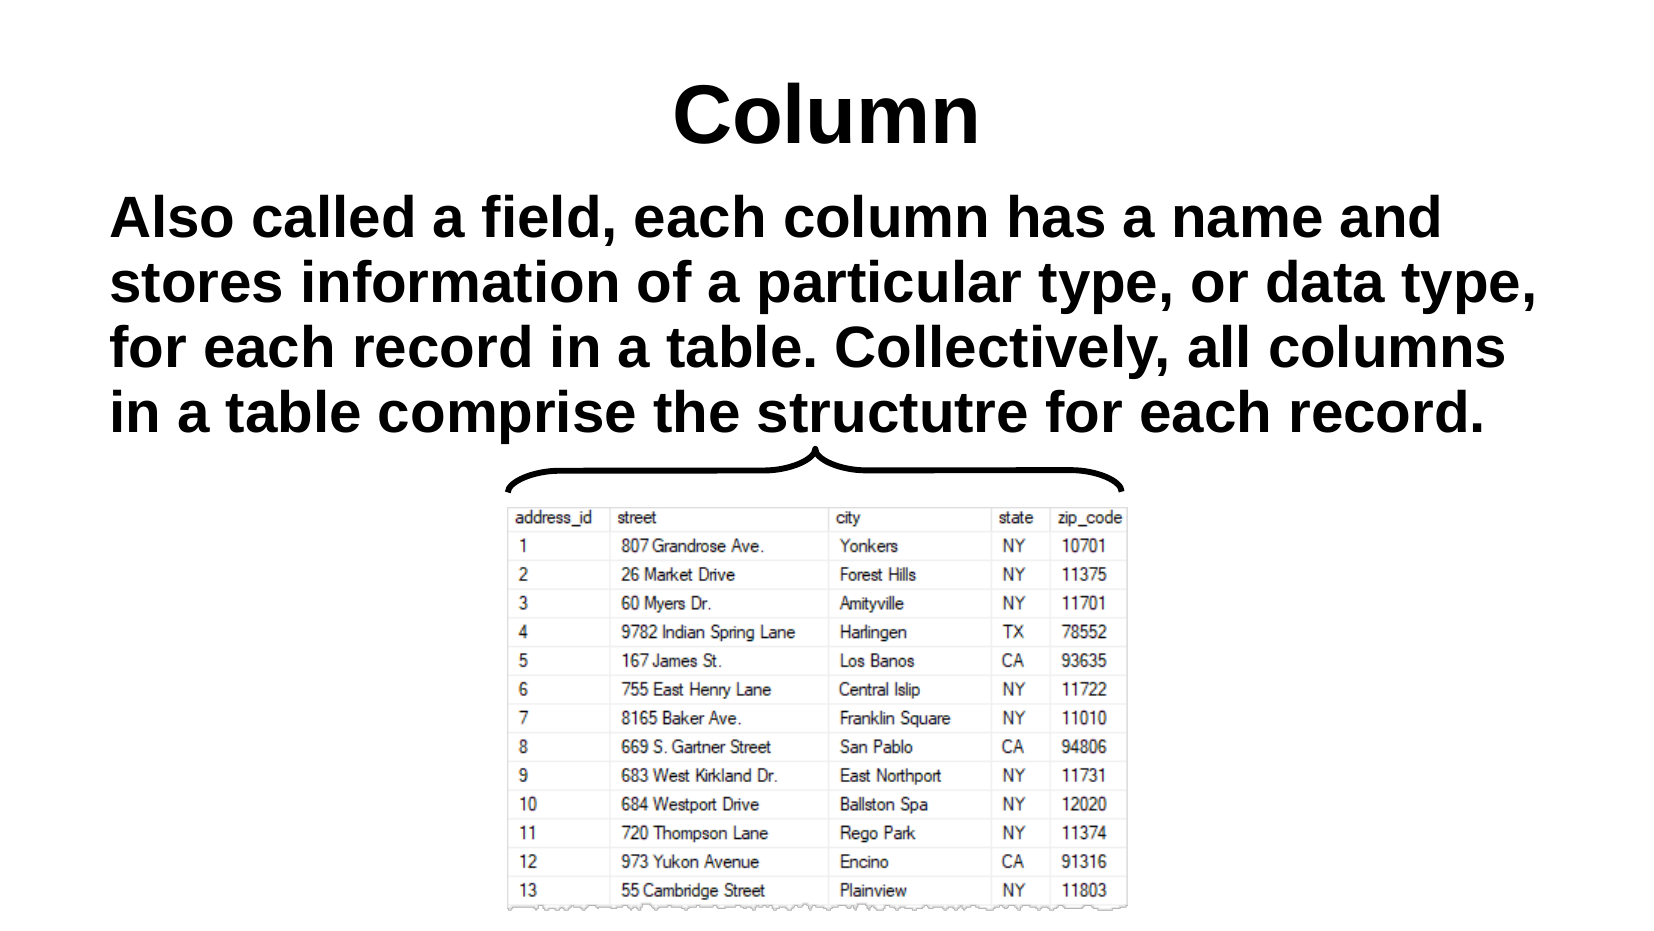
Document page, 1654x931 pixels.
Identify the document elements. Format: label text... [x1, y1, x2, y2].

text_box Also called a field, each column has a name and stores information of a particular type, or data type, for each record in a table. Collectively, all columns in a table comprise the structutre for each record. [94, 177, 1560, 453]
picture [507, 507, 1128, 912]
title Column [82, 37, 1571, 193]
